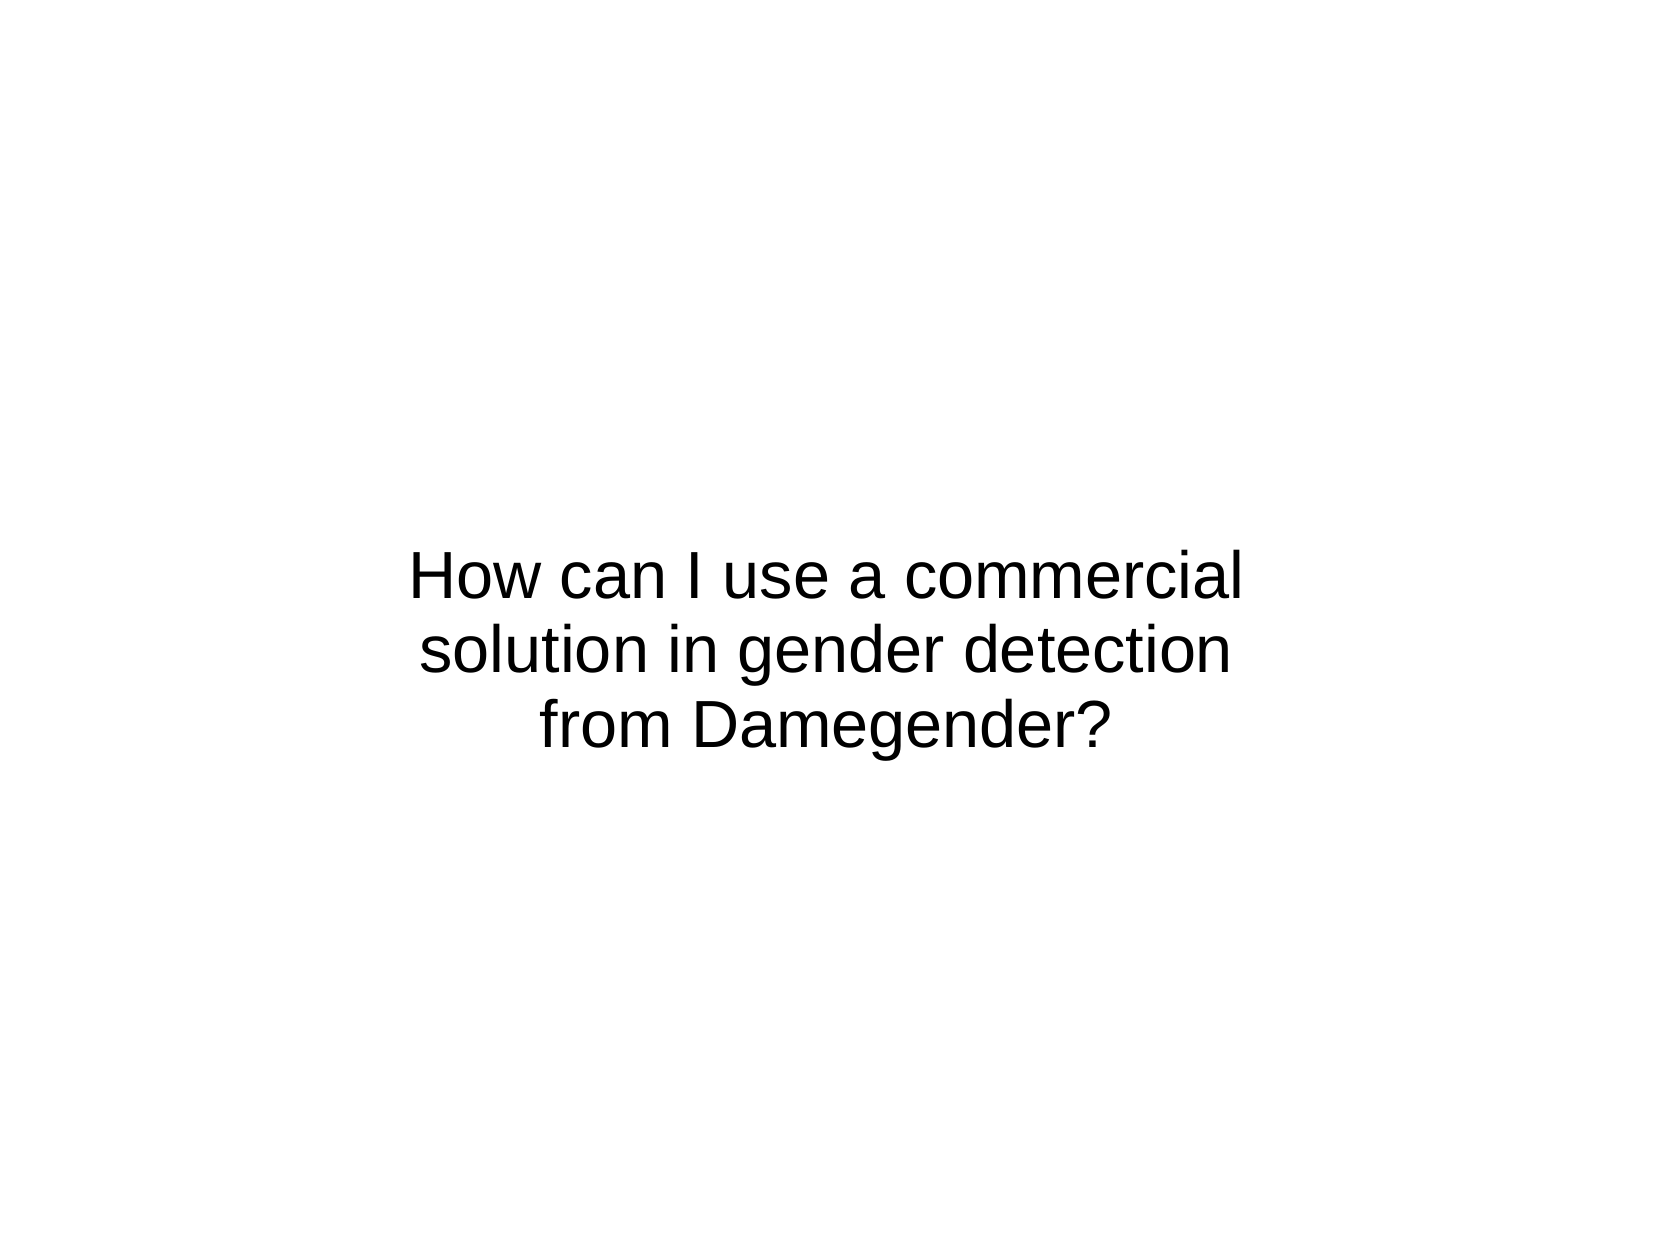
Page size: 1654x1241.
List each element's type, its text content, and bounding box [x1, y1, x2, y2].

subtitle How can I use a commercial solution in gender detection from Damegender? [82, 290, 1571, 1010]
